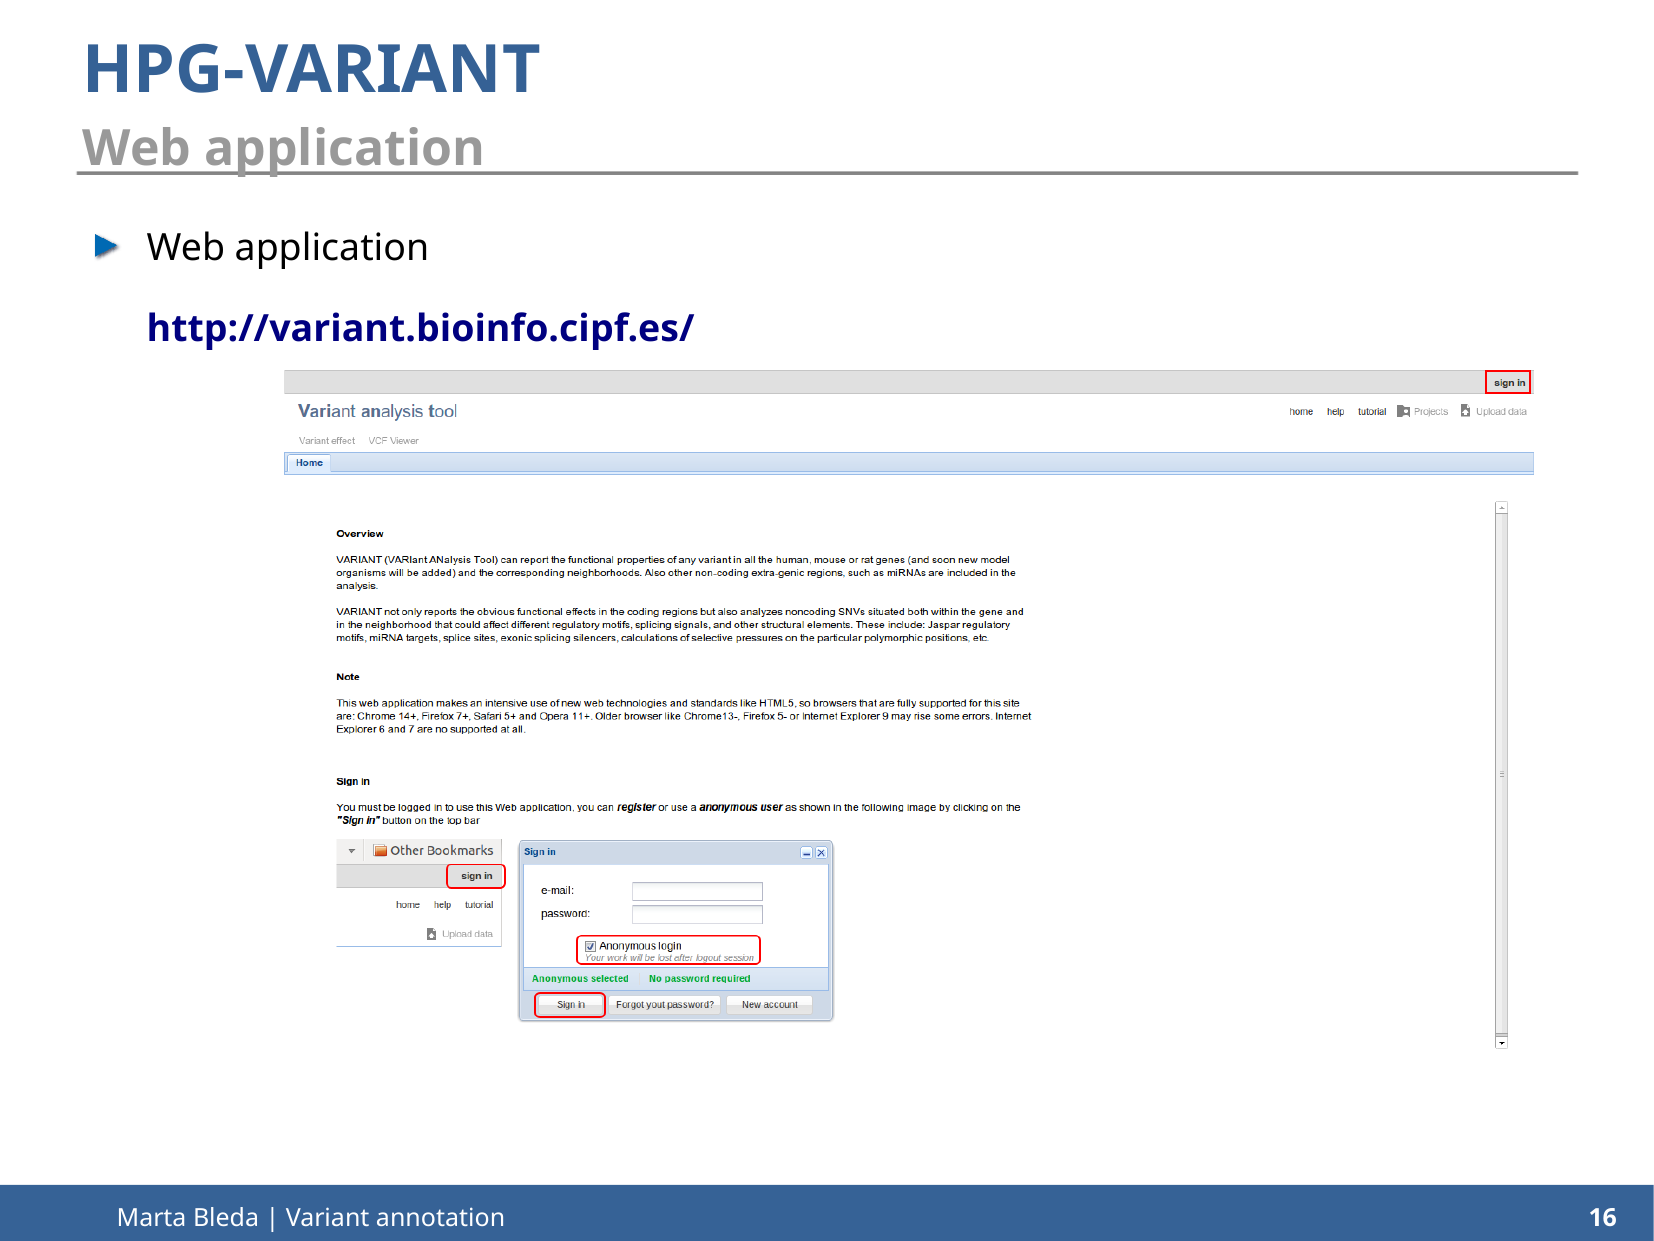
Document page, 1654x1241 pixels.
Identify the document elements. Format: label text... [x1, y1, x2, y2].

list Web application http://variant.bioinfo.cipf.es/ [75, 220, 1620, 371]
title HPG-VARIANT Web application [82, 19, 1571, 181]
picture [1571, 170, 1580, 175]
picture [284, 370, 1534, 1075]
picture [74, 170, 82, 175]
